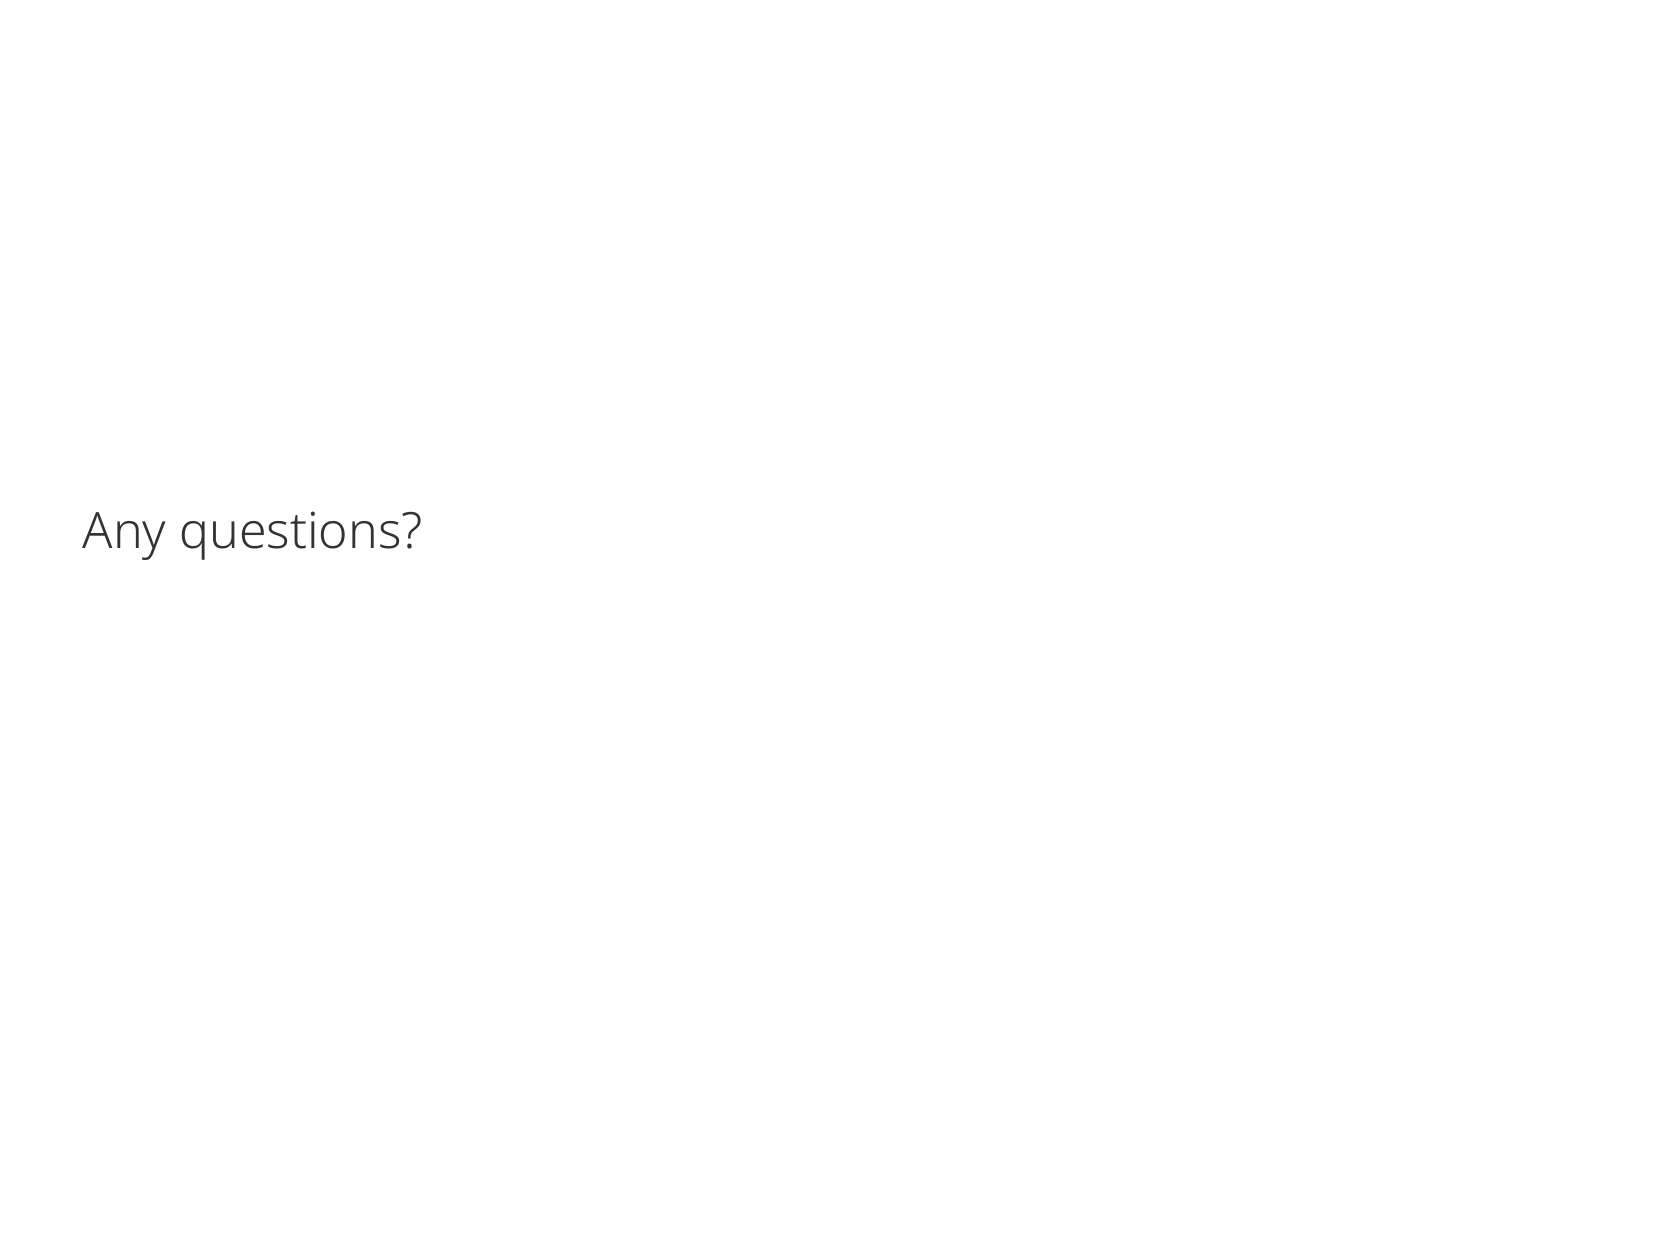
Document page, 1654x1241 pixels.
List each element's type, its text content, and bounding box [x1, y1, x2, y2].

subtitle Any questions? [82, 49, 1571, 1010]
